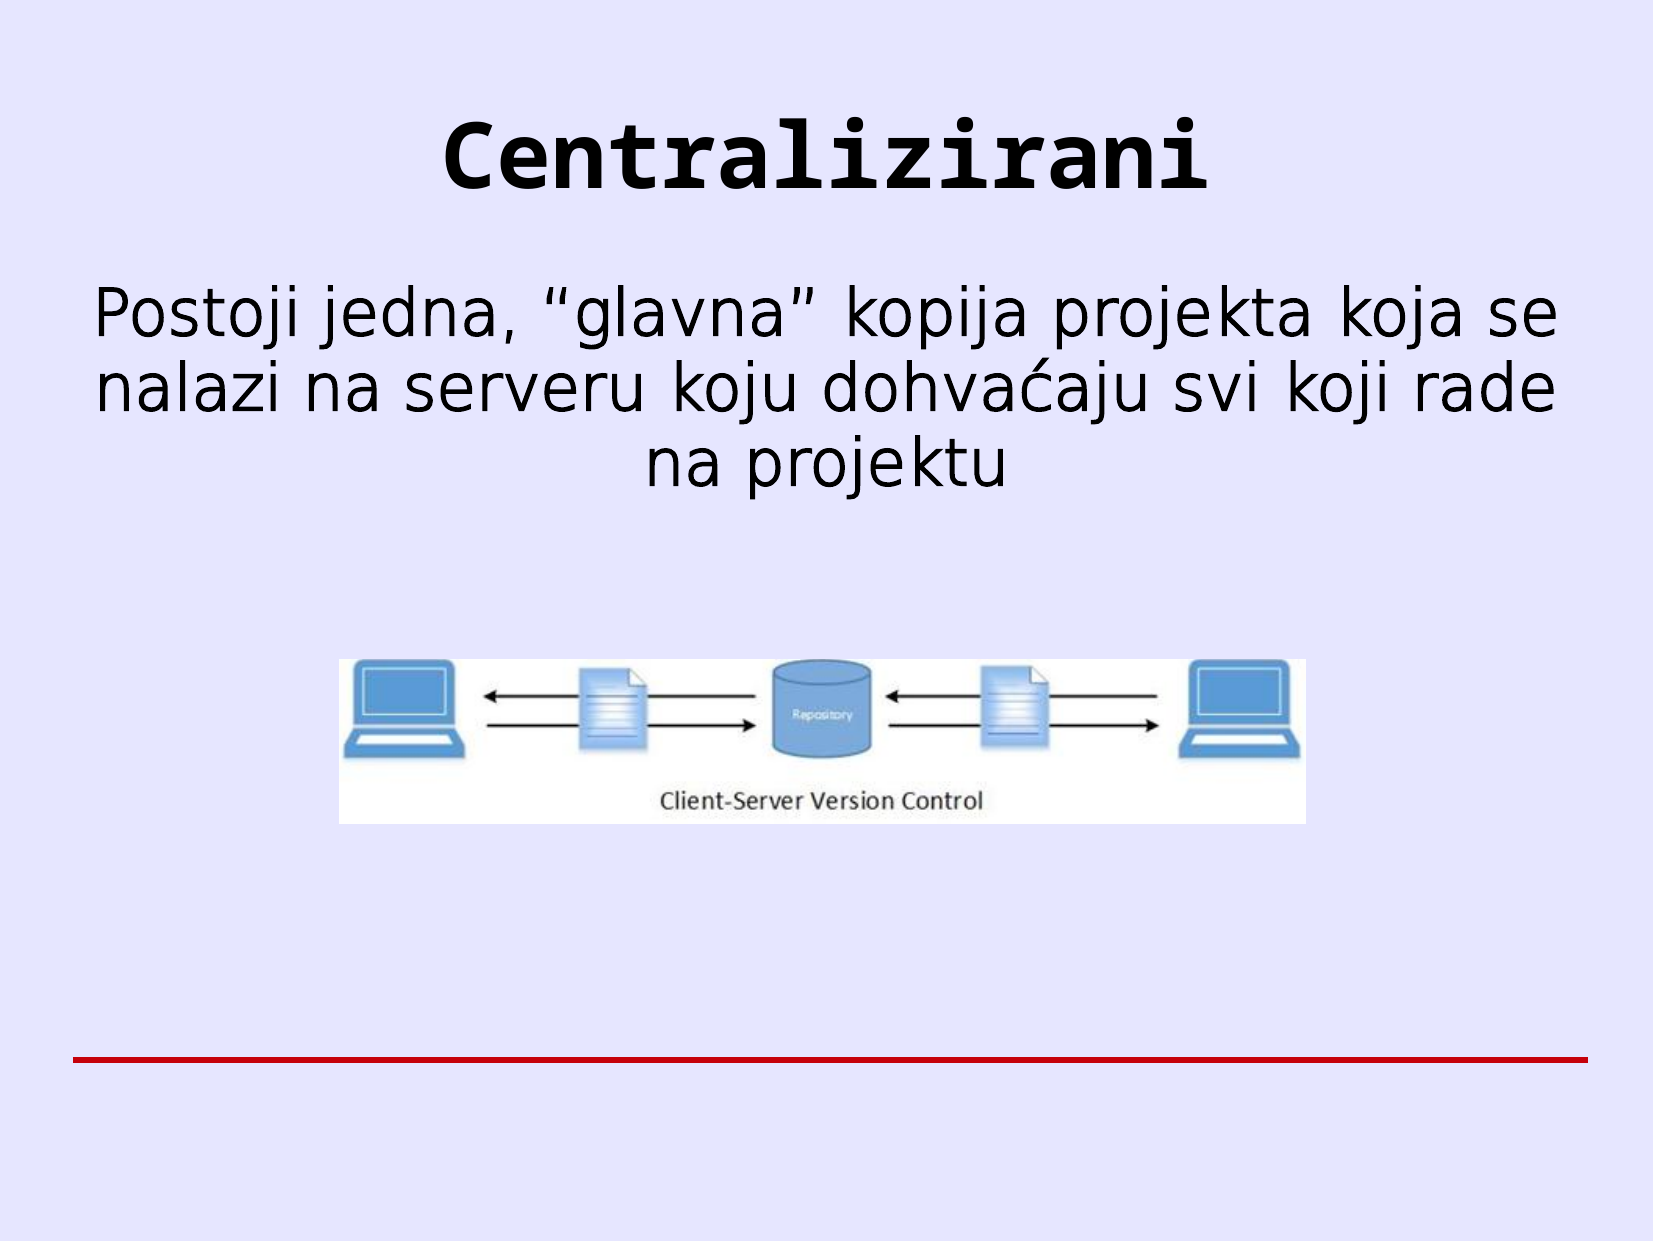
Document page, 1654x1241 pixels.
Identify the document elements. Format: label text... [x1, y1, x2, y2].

picture [339, 659, 1306, 824]
subtitle Postoji jedna, “glavna” kopija projekta koja se nalazi na serveru koju dohvaćaju svi koji rade na projektu [82, 250, 1571, 526]
title Centralizirani [82, 49, 1571, 250]
